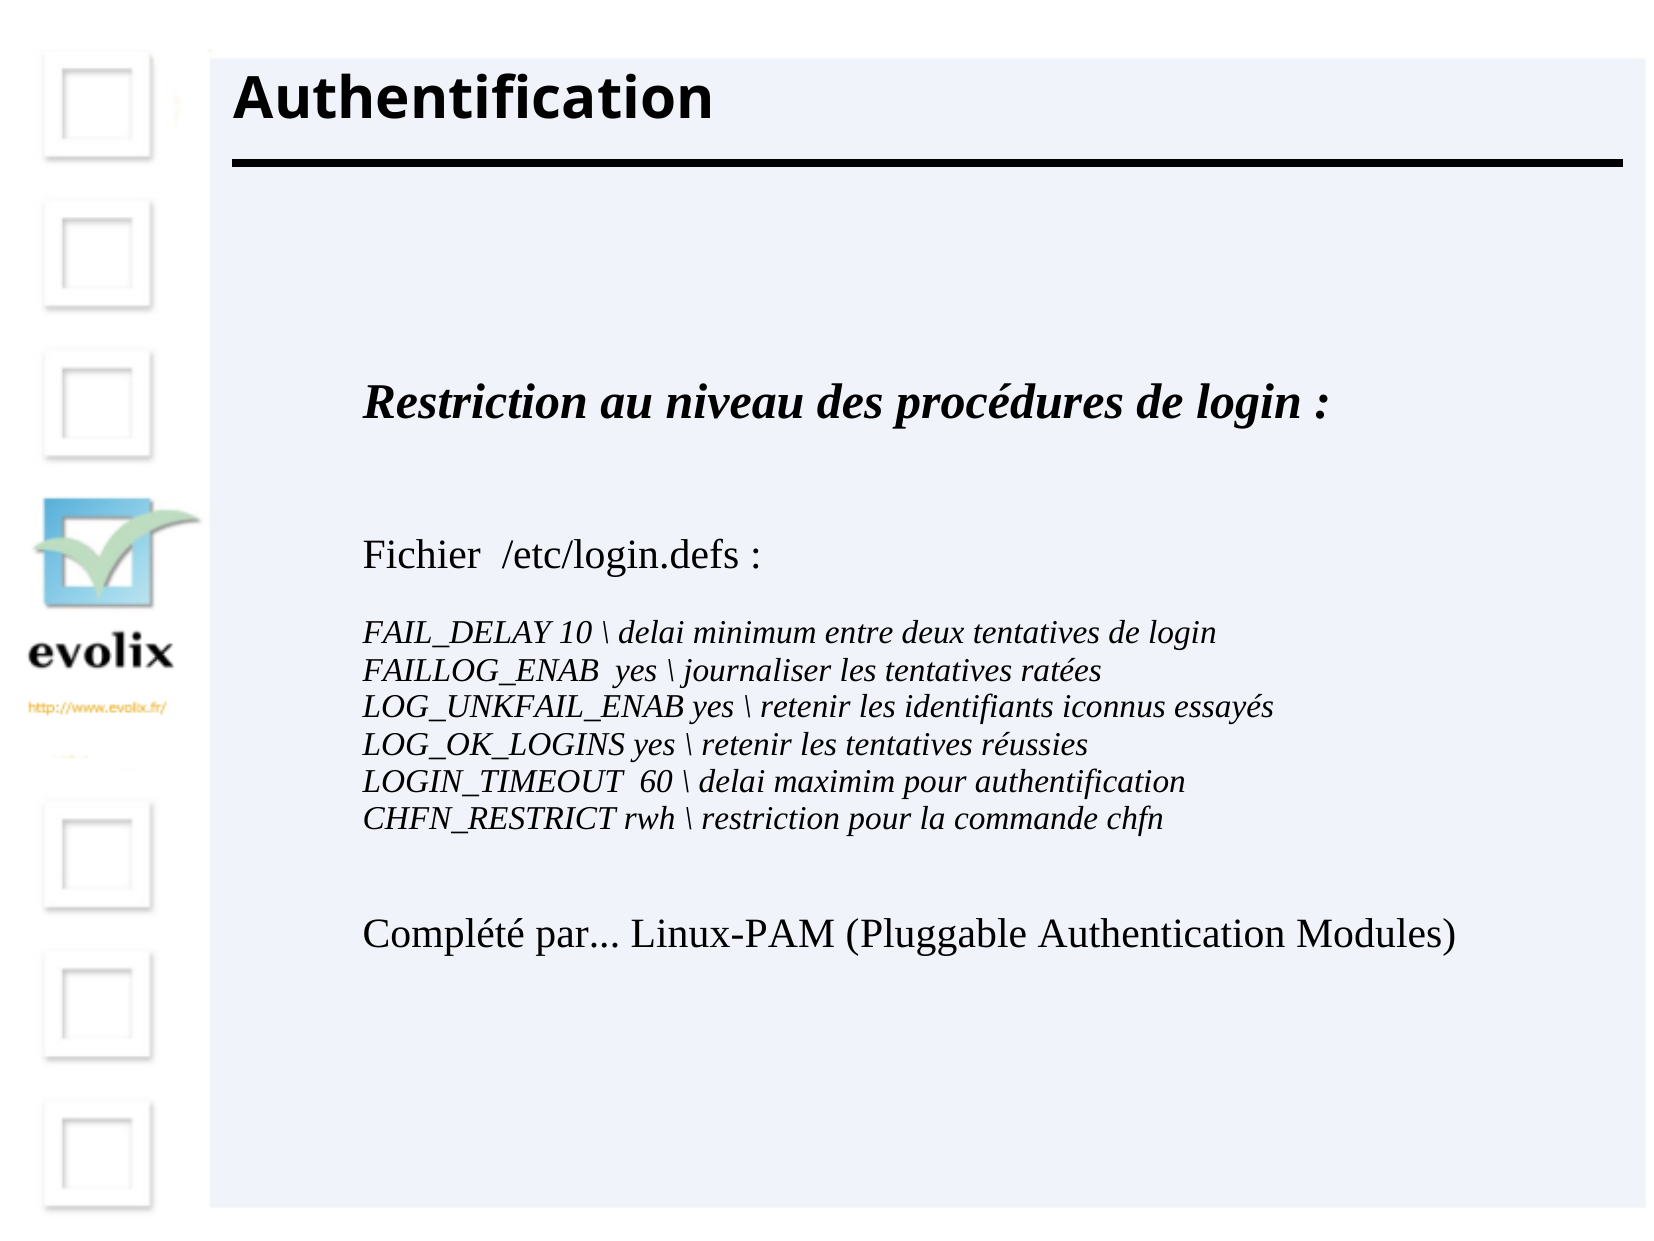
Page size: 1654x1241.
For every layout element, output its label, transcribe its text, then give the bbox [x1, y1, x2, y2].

subtitle Restriction au niveau des procédures de login : Fichier /etc/login.defs : FAIL_DELAY 10 \ delai minimum entre deux tentatives de login FAILLOG_ENAB yes \ journaliser les tentatives ratées LOG_UNKFAIL_ENAB yes \ retenir les identifiants iconnus essayés LOG_OK_LOGINS yes \ retenir les tentatives réussies LOGIN_TIMEOUT 60 \ delai maximim pour authentification CHFN_RESTRICT rwh \ restriction pour la commande chfn Complété par... Linux-PAM (Pluggable Authentication Modules) [327, 225, 1532, 1105]
picture [0, 49, 1654, 1218]
title Authentification [233, 0, 1448, 211]
